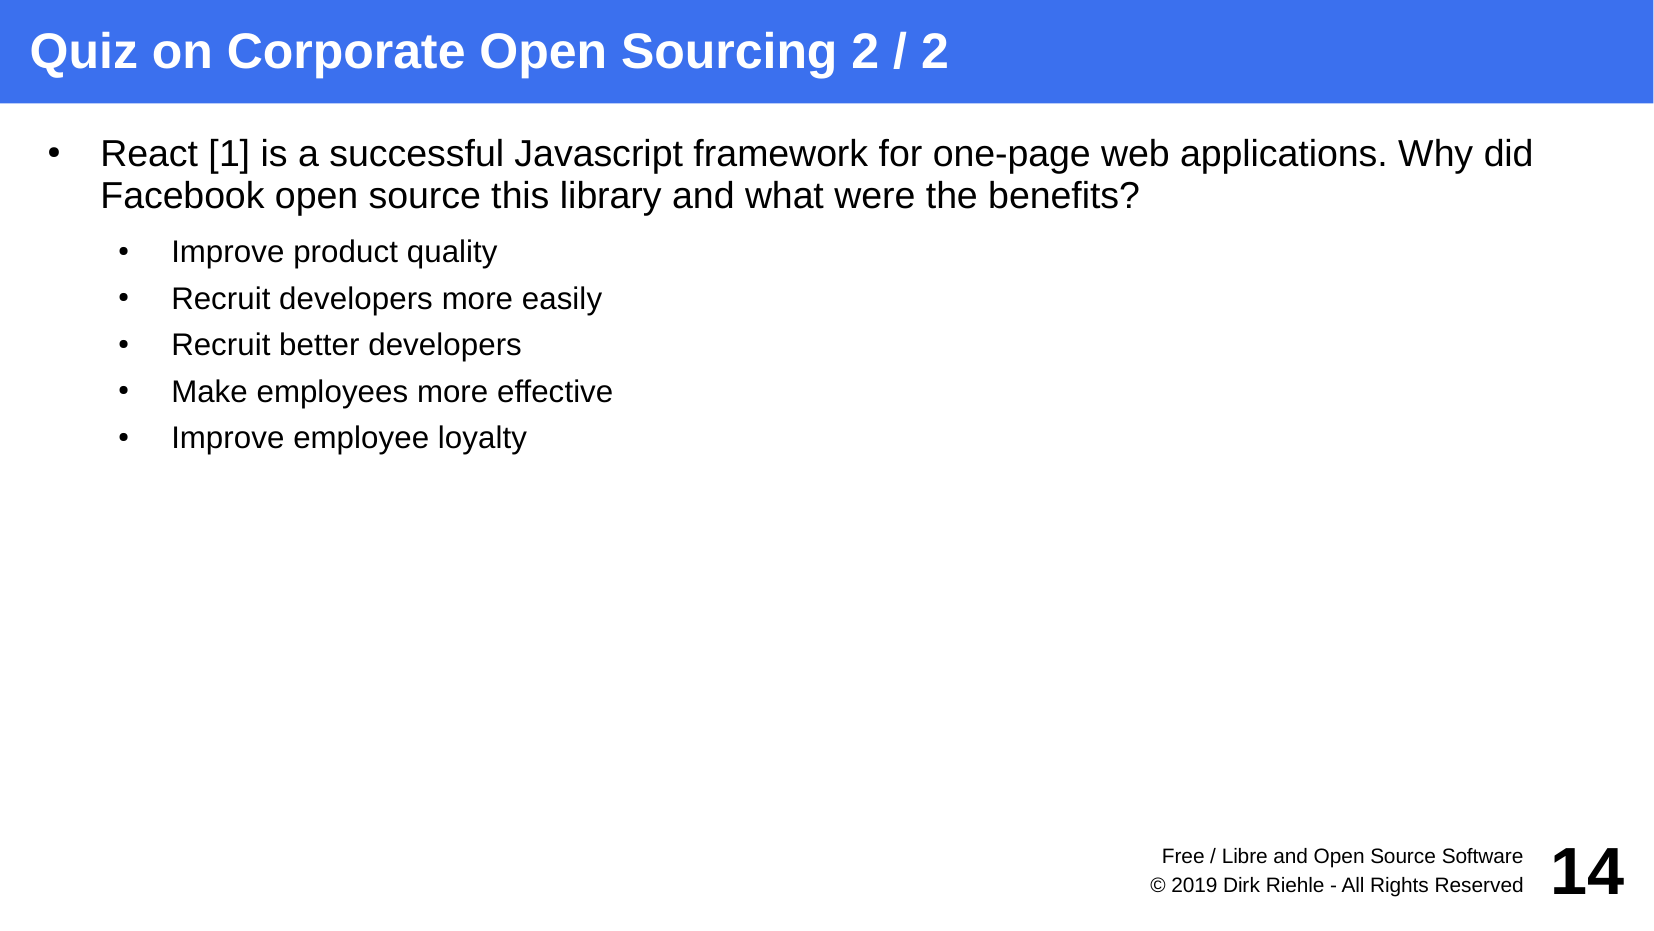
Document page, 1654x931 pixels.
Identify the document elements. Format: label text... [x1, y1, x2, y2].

title Quiz on Corporate Open Sourcing 2 / 2 [0, 0, 1654, 104]
list React [1] is a successful Javascript framework for one-page web applications. Why did Facebook open source this library and what were the benefits? Improve product quality Recruit developers more easily Recruit better developers Make employees more effective Improve employee loyalty [29, 132, 1625, 813]
